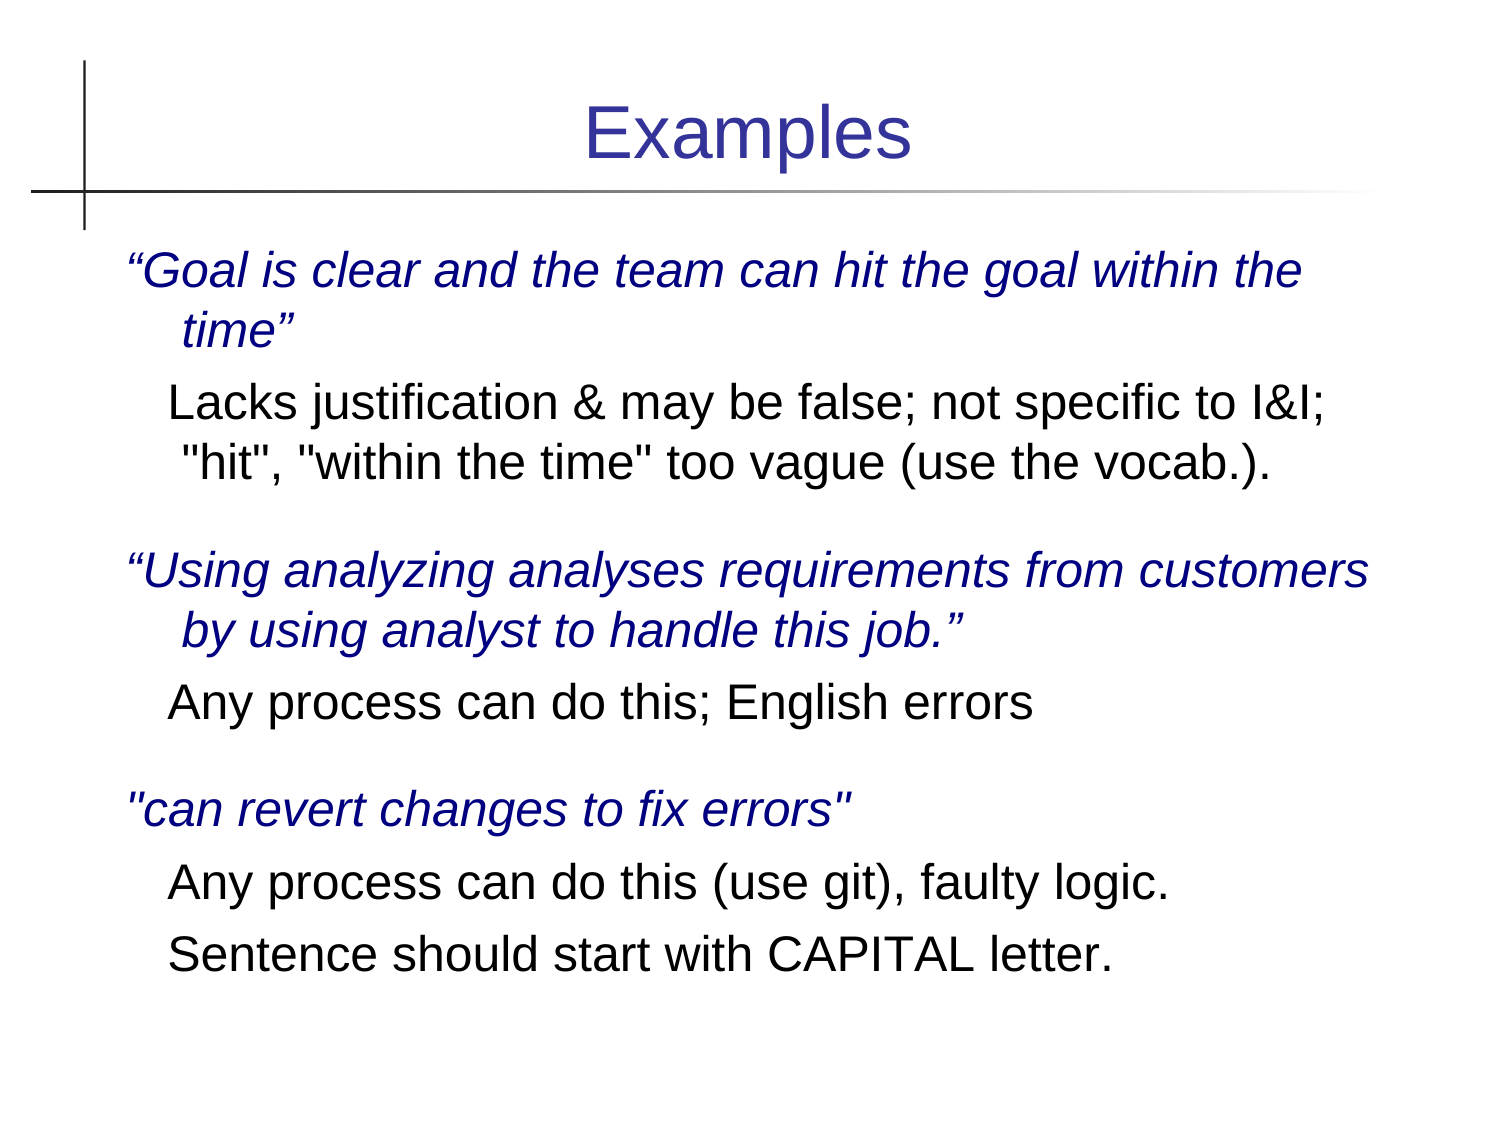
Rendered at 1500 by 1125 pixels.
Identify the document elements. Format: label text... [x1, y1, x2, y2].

title Examples [100, 42, 1397, 182]
list “Goal is clear and the team can hit the goal within the time” Lacks justification & may be false; not specific to I&I; "hit", "within the time" too vague (use the vocab.). “Using analyzing analyses requirements from customers by using analyst to handle this job.” Any process can do this; English errors "can revert changes to fix errors" Any process can do this (use git), faulty logic. Sentence should start with CAPITAL letter. [110, 229, 1408, 1111]
